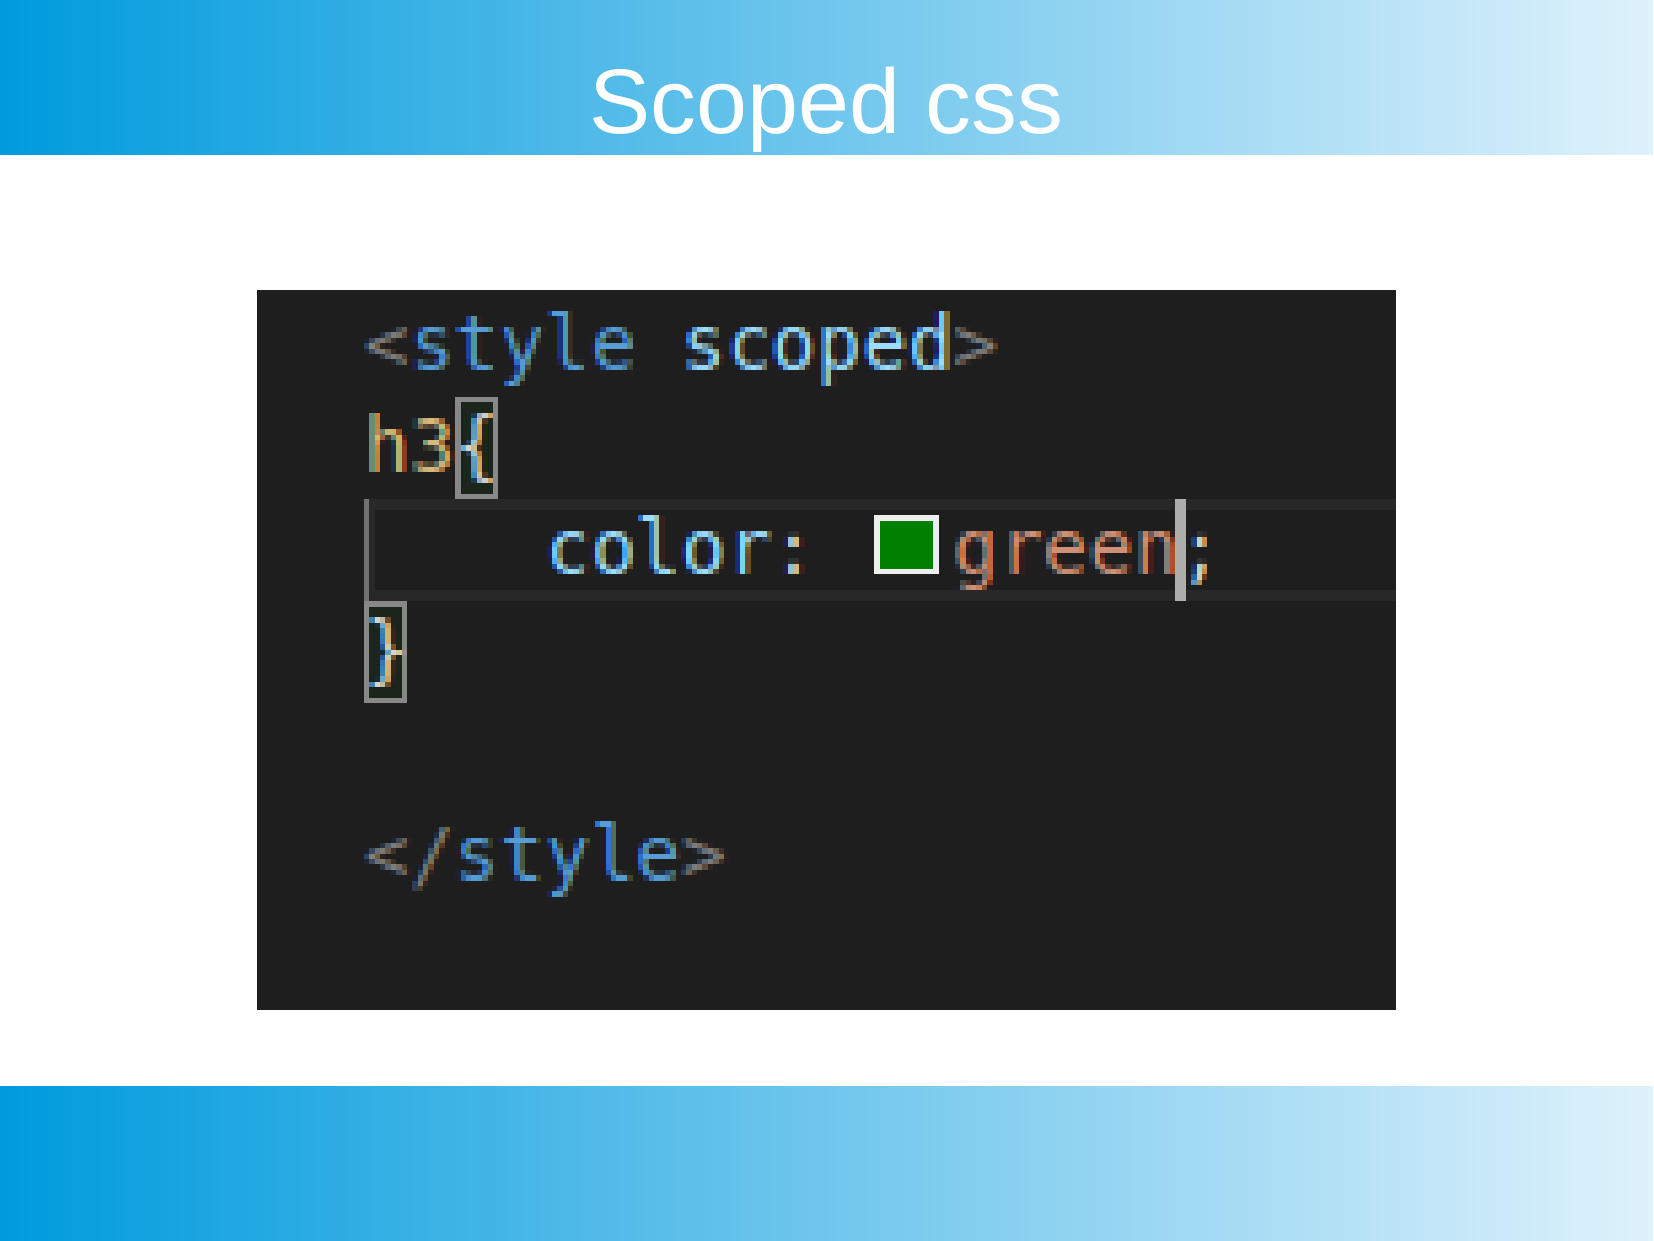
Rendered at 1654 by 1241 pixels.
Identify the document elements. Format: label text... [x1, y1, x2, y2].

title Scoped css [82, 49, 1571, 155]
picture [257, 290, 1396, 1010]
